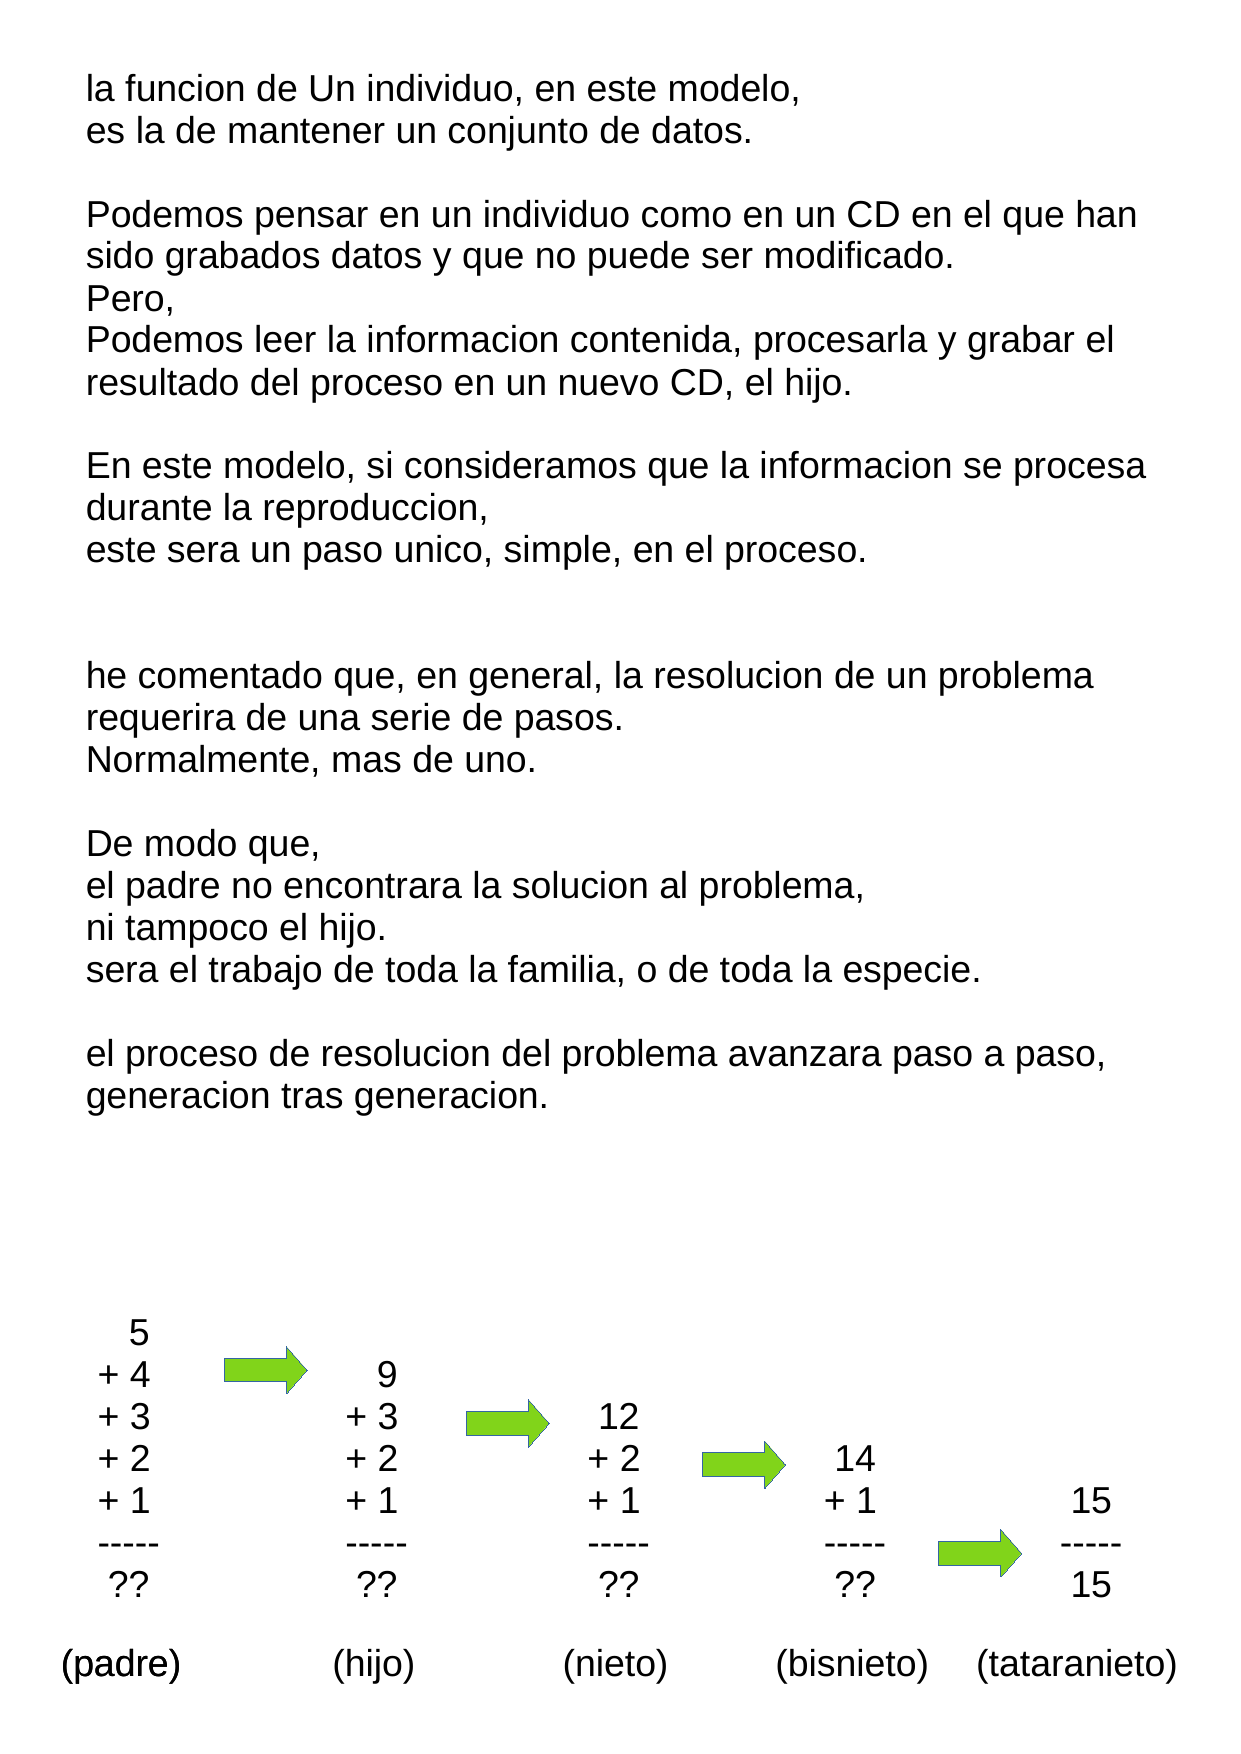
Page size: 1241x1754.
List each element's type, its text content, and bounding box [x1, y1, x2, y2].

text_box [224, 1346, 308, 1394]
text_box 5 + 4 + 3 + 2 + 1 ----- ?? [82, 1262, 178, 1634]
text_box [466, 1399, 550, 1448]
text_box (padre) [46, 1634, 283, 1694]
text_box la funcion de Un individuo, en este modelo, es la de mantener un conjunto de datos. Podemos pensar en un individuo como en un CD en el que han sido grabados datos y que no puede ser modificado. Pero, Podemos leer la informacion contenida, procesarla y grabar el resultado del proceso en un nuevo CD, el hijo. En este modelo, si consideramos que la informacion se procesa durante la reproduccion, este sera un paso unico, simple, en el proceso. he comentado que, en general, la resolucion de un problema requerira de una serie de pasos. Normalmente, mas de uno. De modo que, el padre no encontrara la solucion al problema, ni tampoco el hijo. sera el trabajo de toda la familia, o de toda la especie. el proceso de resolucion del problema avanzara paso a paso, generacion tras generacion. [71, 59, 1170, 1125]
text_box [938, 1529, 1022, 1577]
text_box (bisnieto) [760, 1634, 961, 1694]
text_box (nieto) [548, 1634, 760, 1694]
text_box [702, 1441, 786, 1489]
text_box (tataranieto) [961, 1634, 1198, 1694]
text_box 9 + 3 + 2 + 1 ----- ?? [330, 1262, 426, 1634]
text_box 12 + 2 + 1 ----- ?? [572, 1262, 668, 1634]
text_box (hijo) [317, 1634, 548, 1694]
text_box 15 ----- 15 [1045, 1262, 1140, 1634]
text_box 14 + 1 ----- ?? [809, 1262, 904, 1634]
